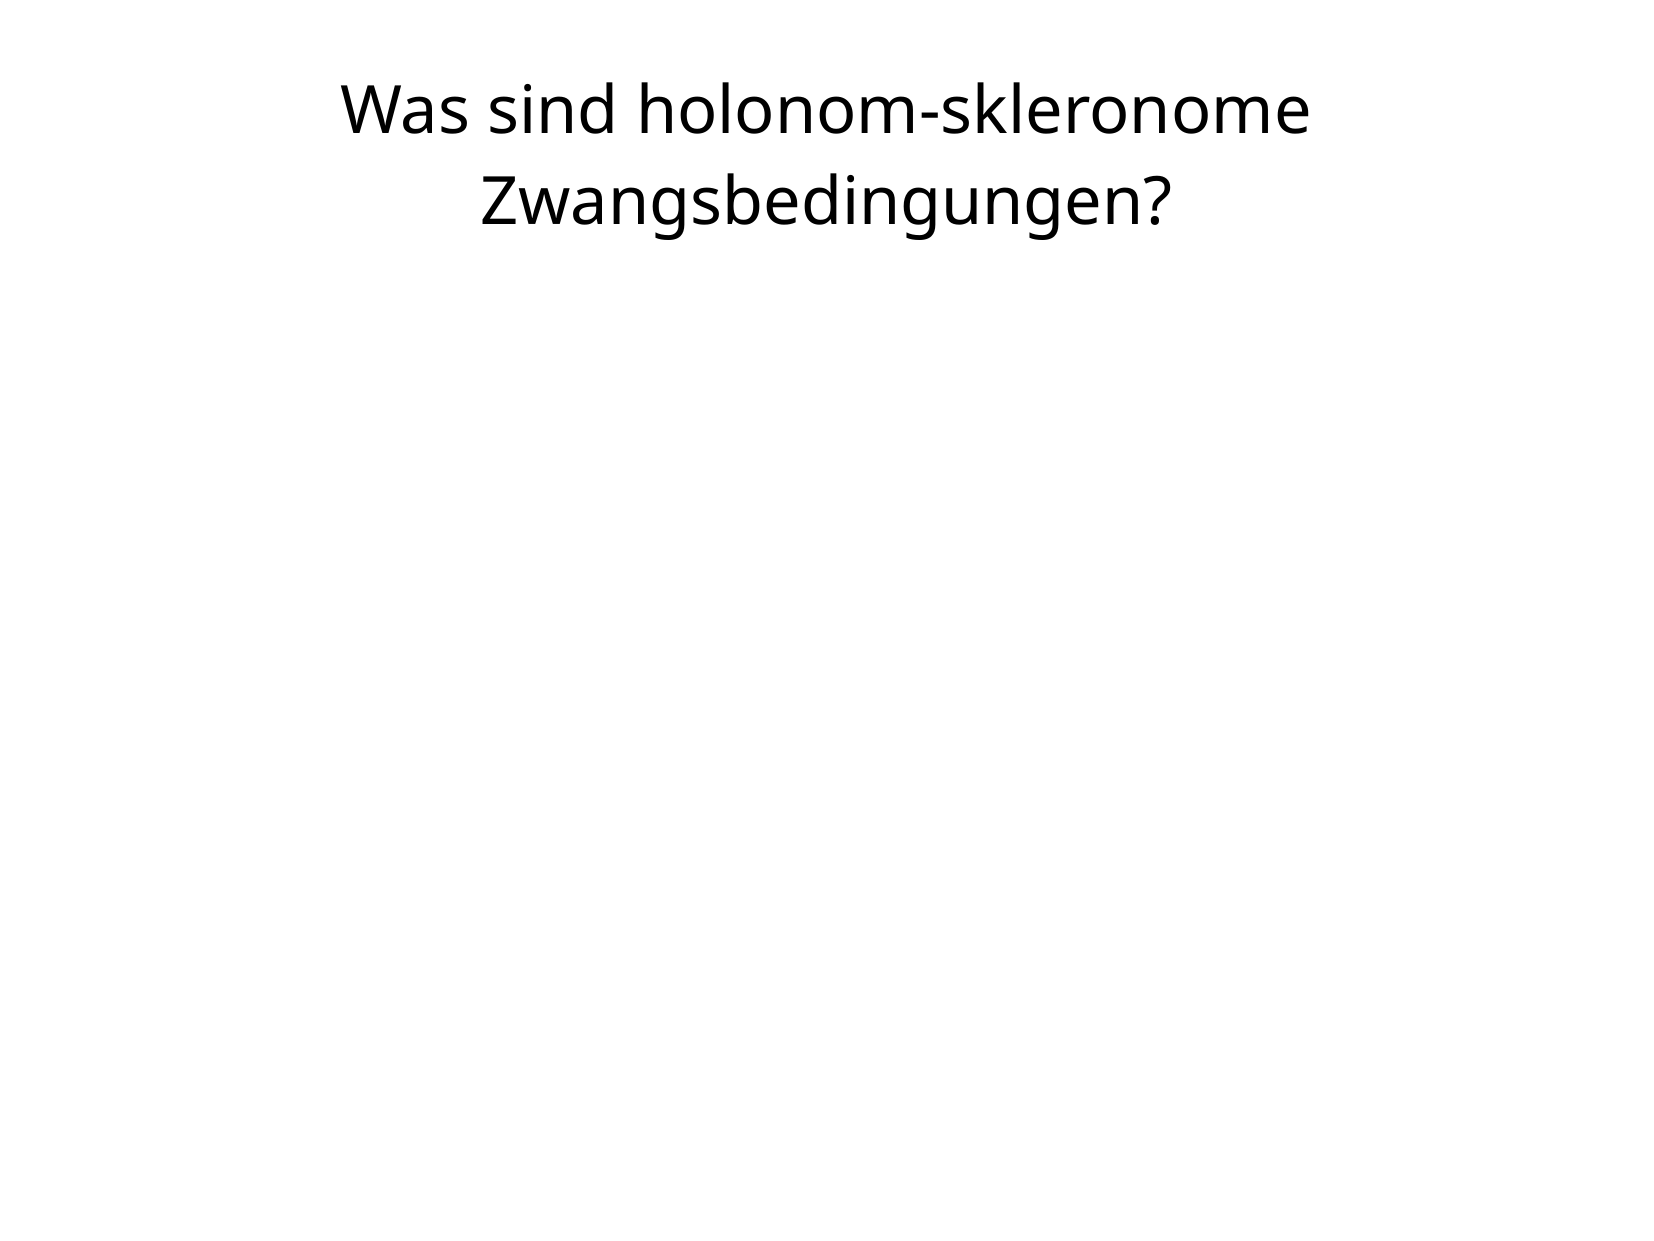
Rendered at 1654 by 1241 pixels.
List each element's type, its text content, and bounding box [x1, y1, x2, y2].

title Was sind holonom-skleronome Zwangsbedingungen? [82, 49, 1571, 257]
